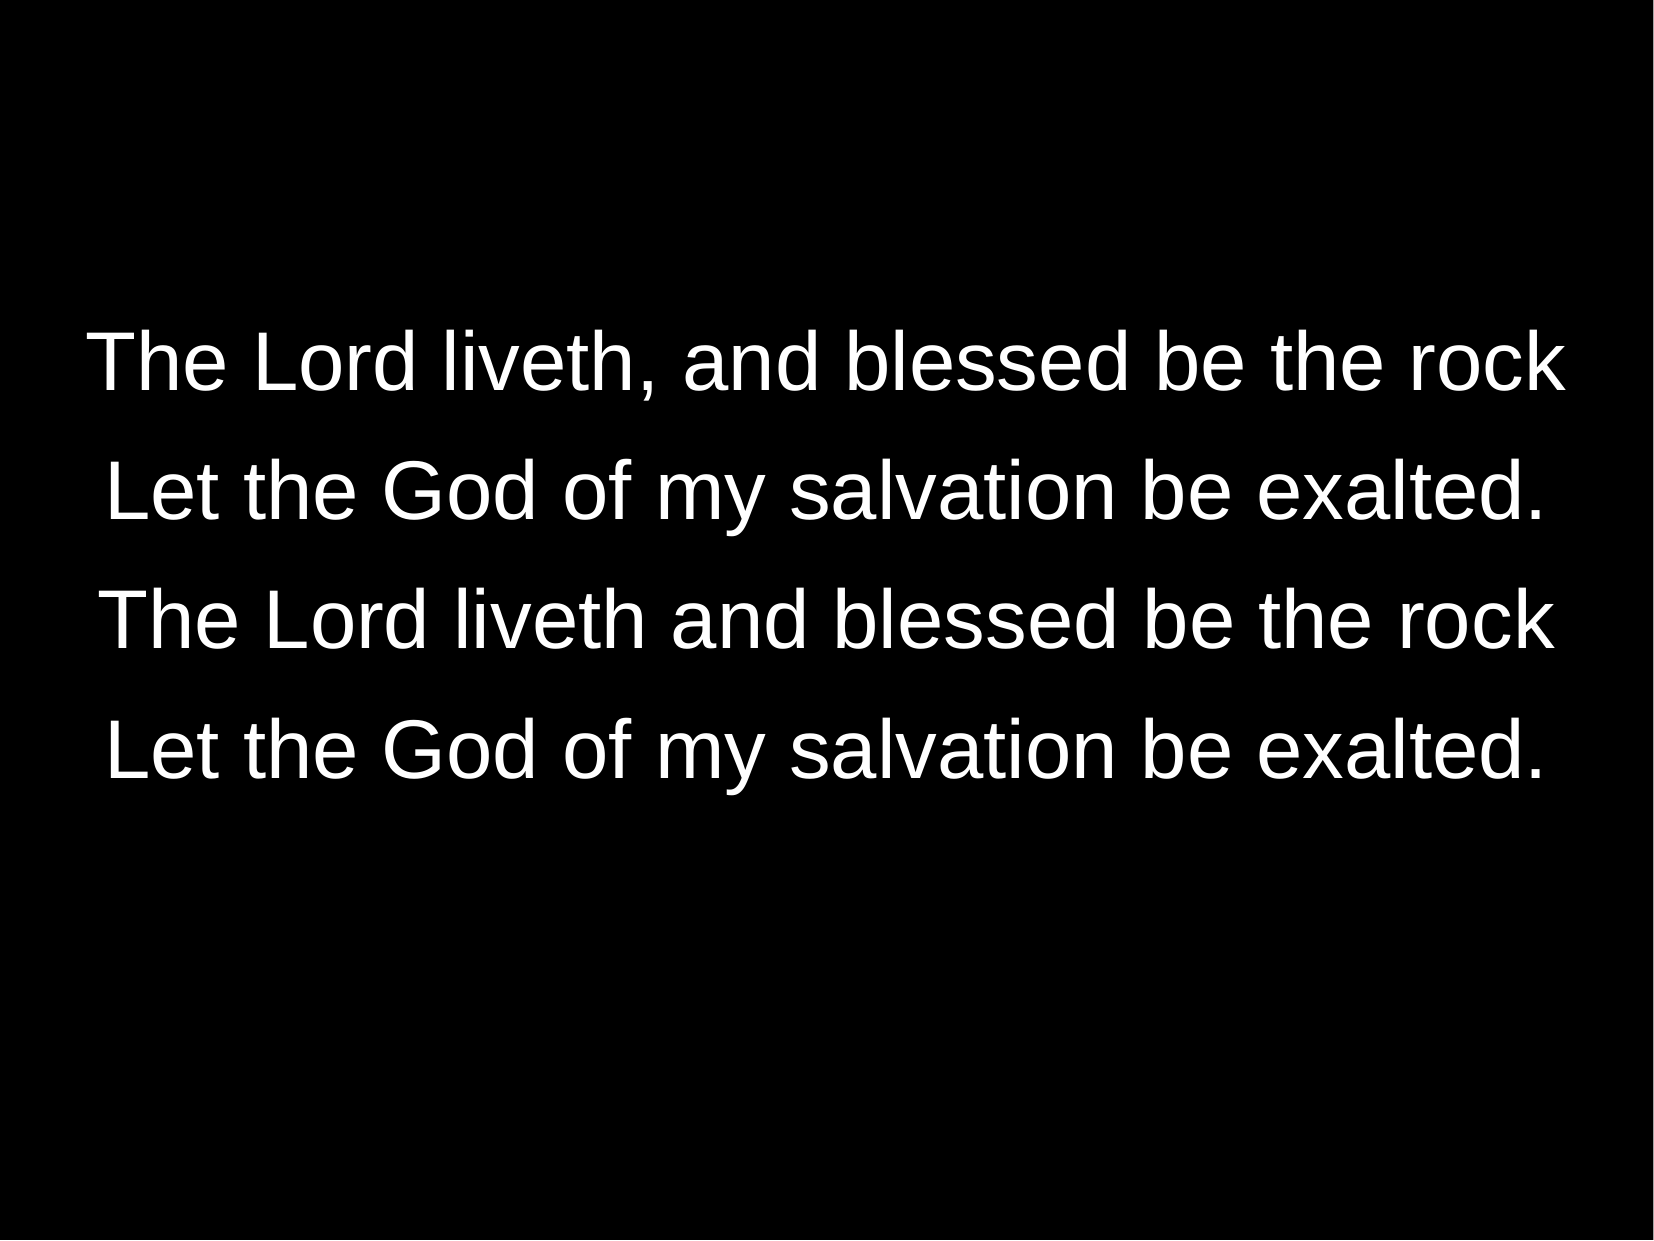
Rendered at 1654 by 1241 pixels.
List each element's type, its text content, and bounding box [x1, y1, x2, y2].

list The Lord liveth, and blessed be the rock Let the God of my salvation be exalted. The Lord liveth and blessed be the rock Let the God of my salvation be exalted. [0, 306, 1654, 1026]
